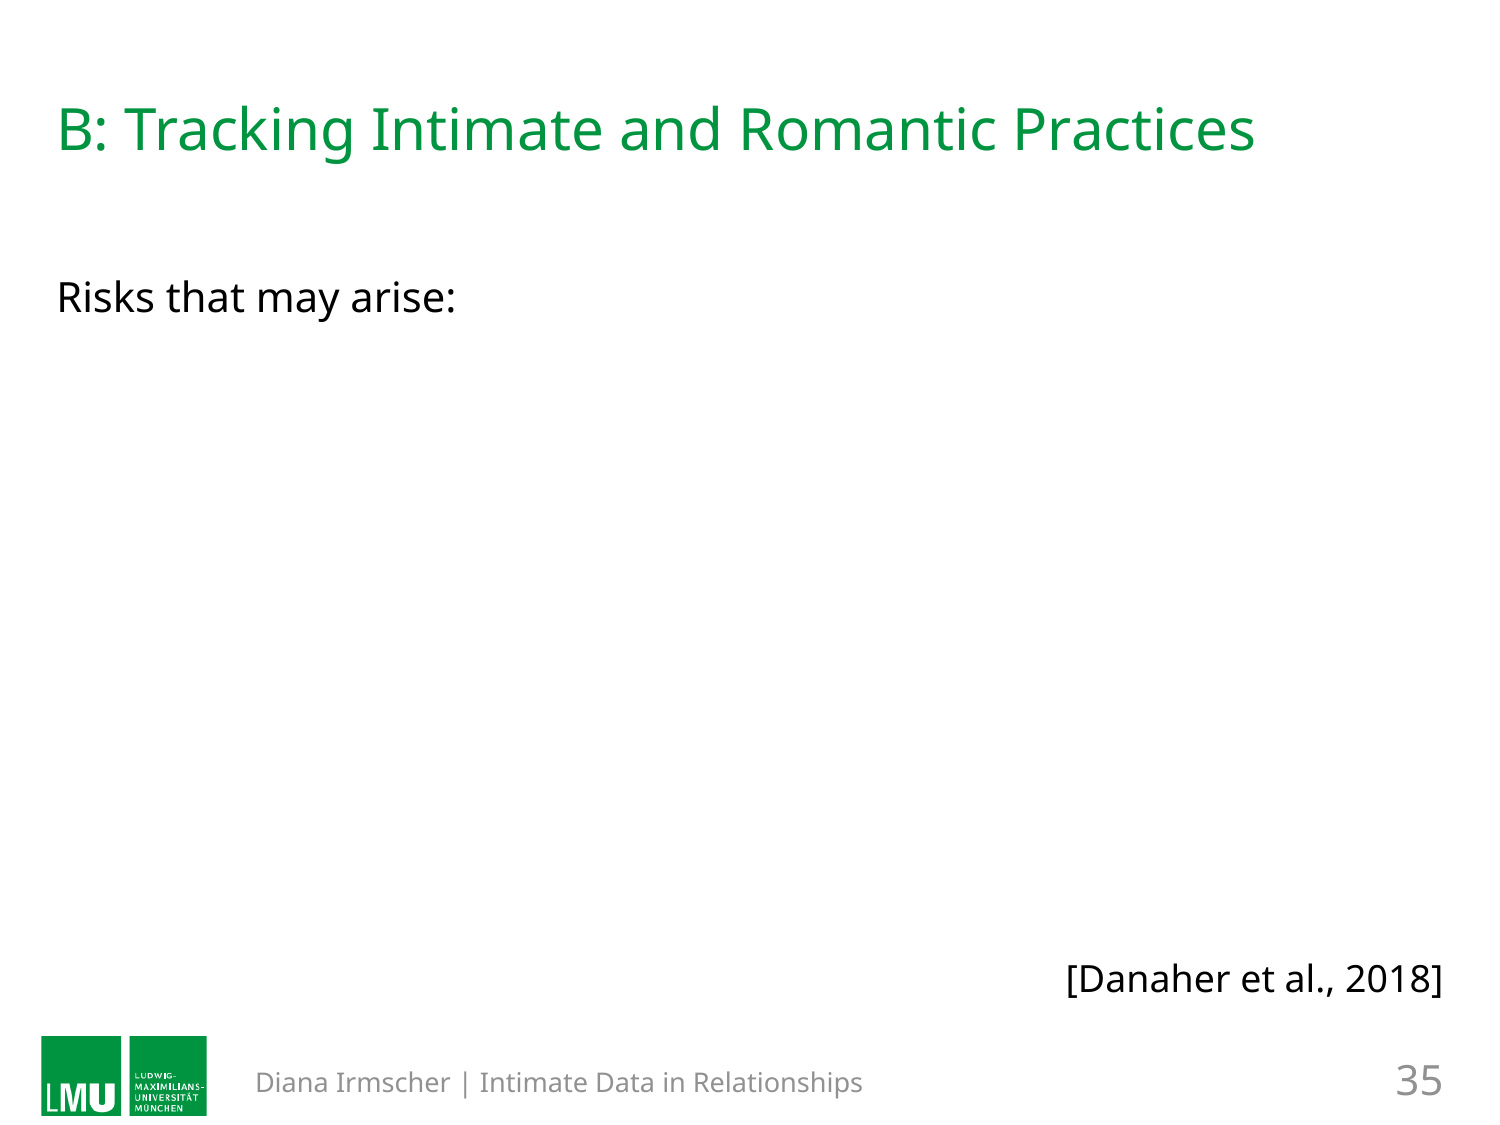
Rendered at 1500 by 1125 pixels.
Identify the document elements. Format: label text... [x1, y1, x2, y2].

slide_number <number> [1014, 1046, 1459, 1117]
list [Danaher et al., 2018] [41, 947, 1459, 1007]
list Risks that may arise: [41, 263, 1459, 947]
title B: Tracking Intimate and Romantic Practices [41, 37, 1459, 217]
footer Diana Irmscher | Intimate Data in Relationships [240, 1046, 963, 1117]
